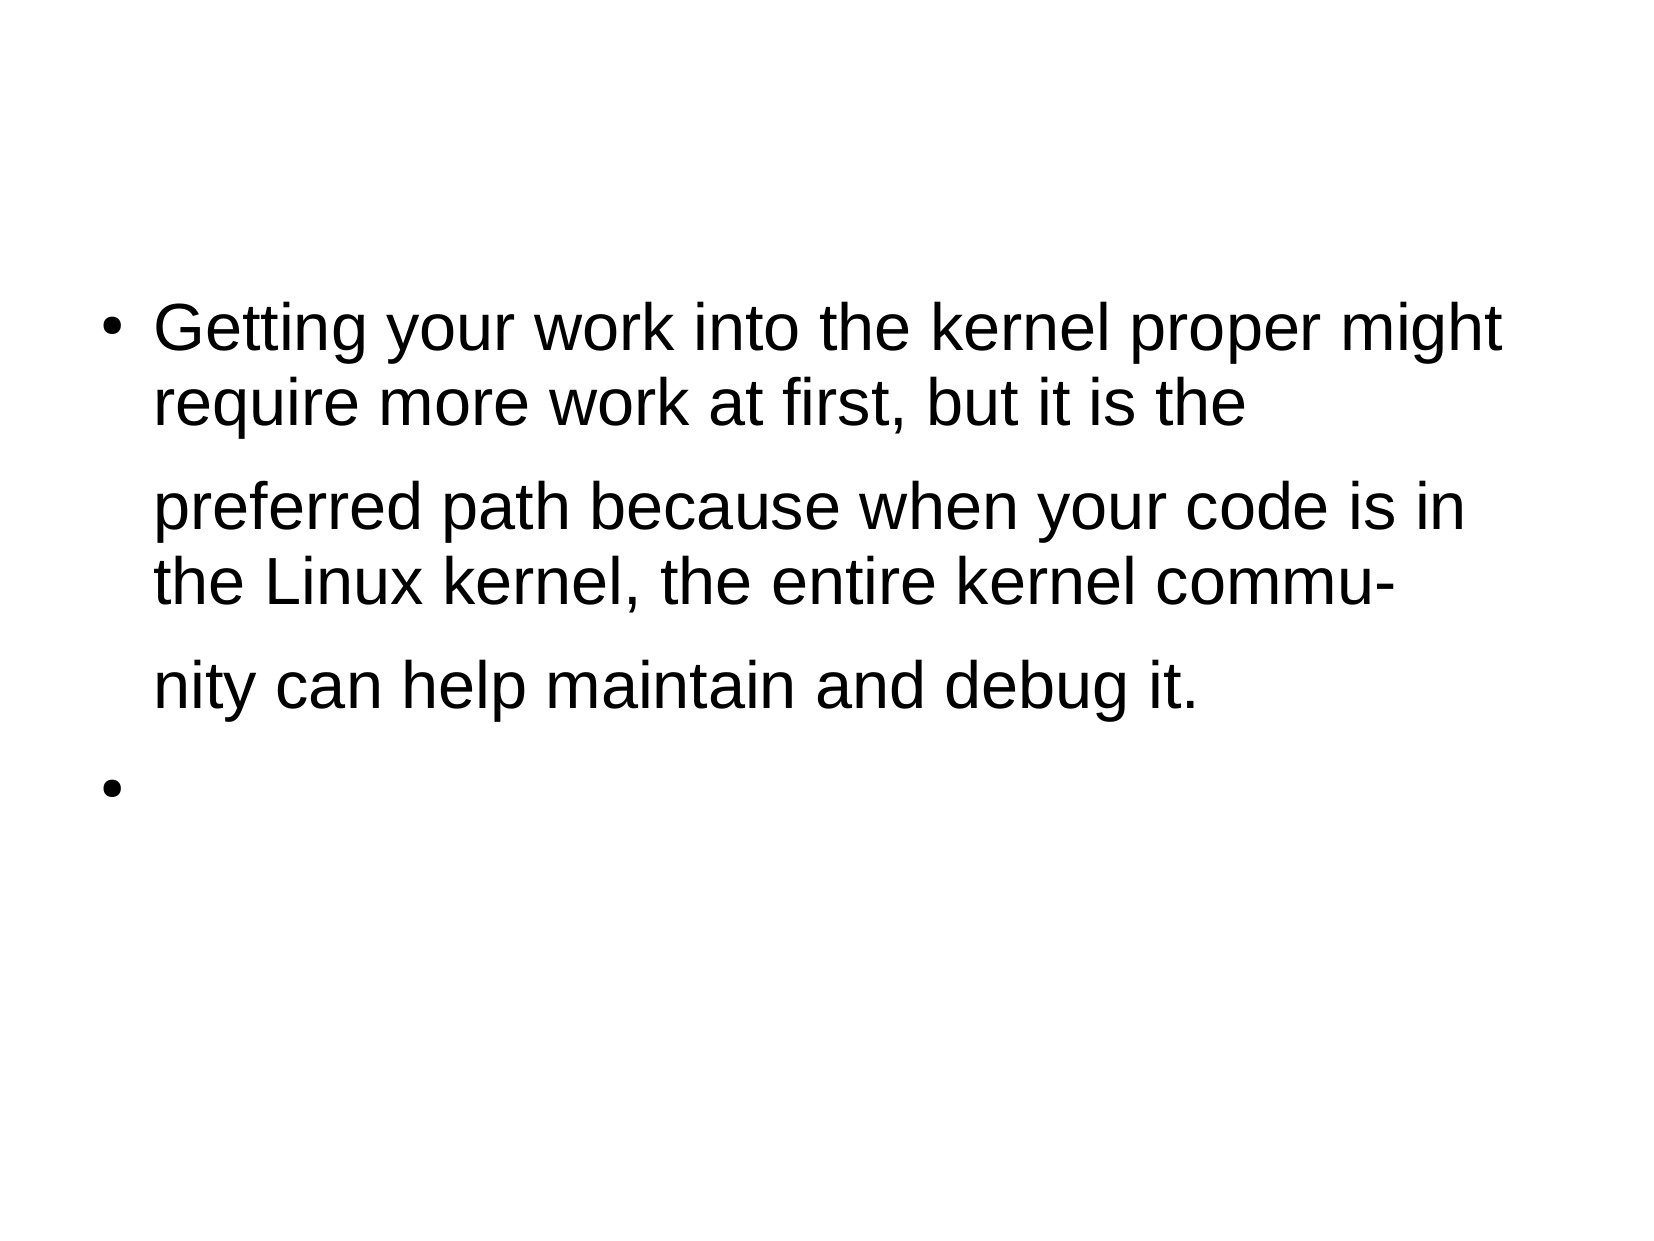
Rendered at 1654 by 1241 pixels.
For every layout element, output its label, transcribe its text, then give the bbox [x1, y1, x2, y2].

list Getting your work into the kernel proper might require more work at first, but it is the preferred path because when your code is in the Linux kernel, the entire kernel commu- nity can help maintain and debug it. [82, 290, 1538, 1010]
